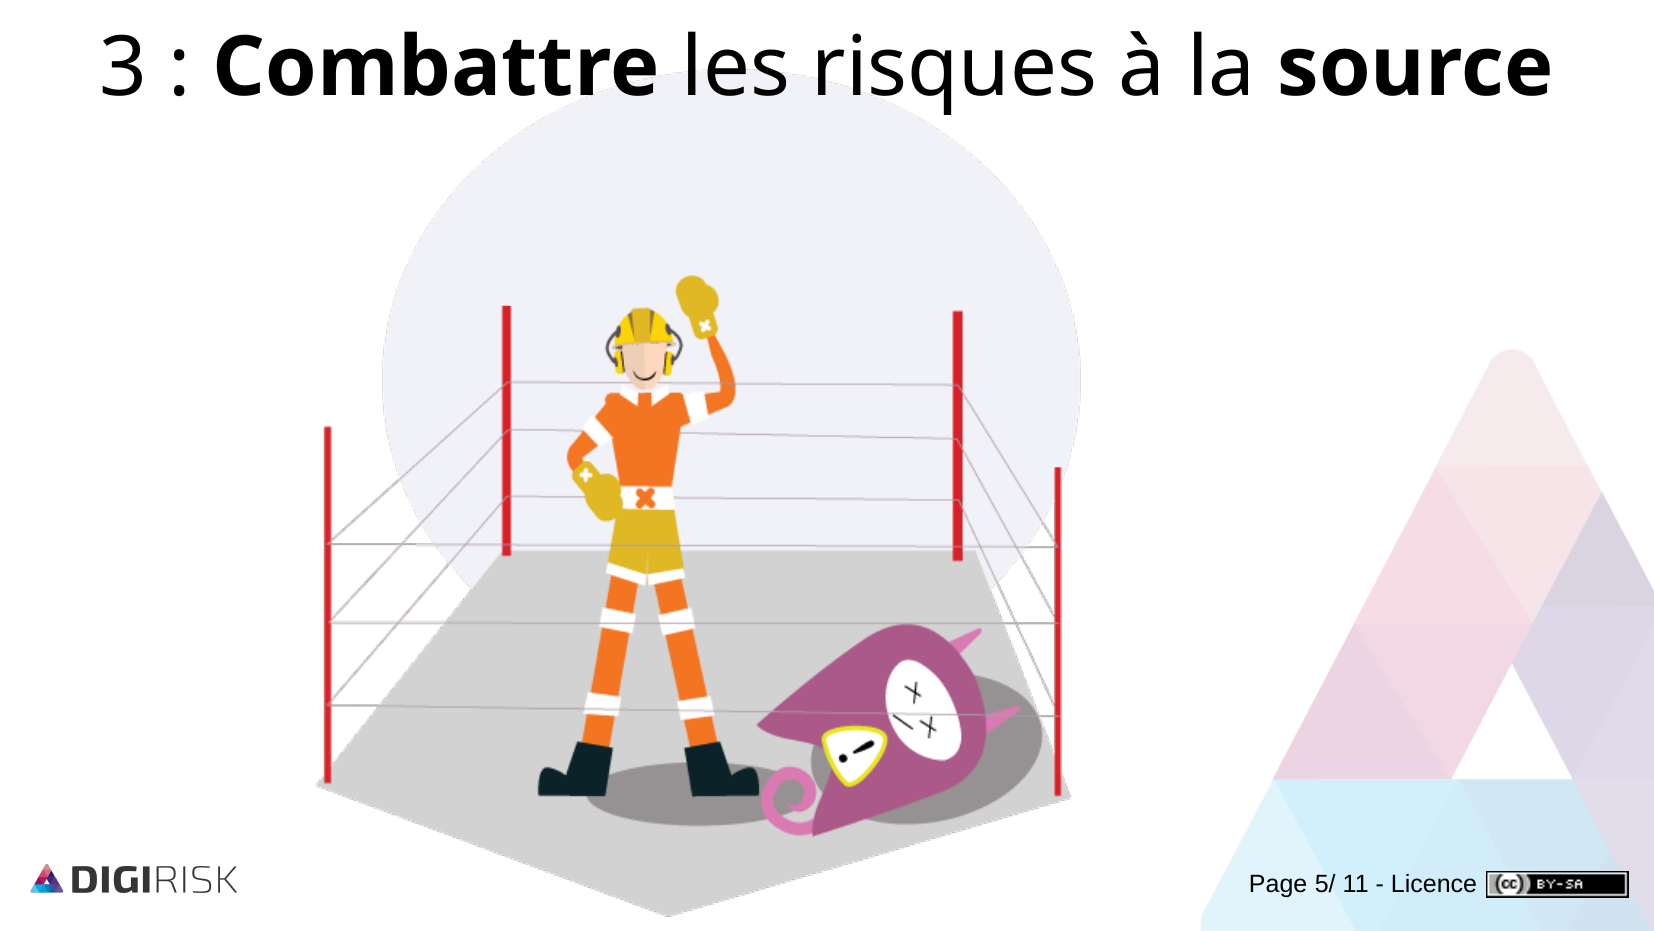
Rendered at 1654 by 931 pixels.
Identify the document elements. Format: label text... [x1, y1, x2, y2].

picture [29, 127, 1331, 931]
title 3 : Combattre les risques à la source [0, 0, 1654, 127]
picture [1486, 871, 1629, 898]
